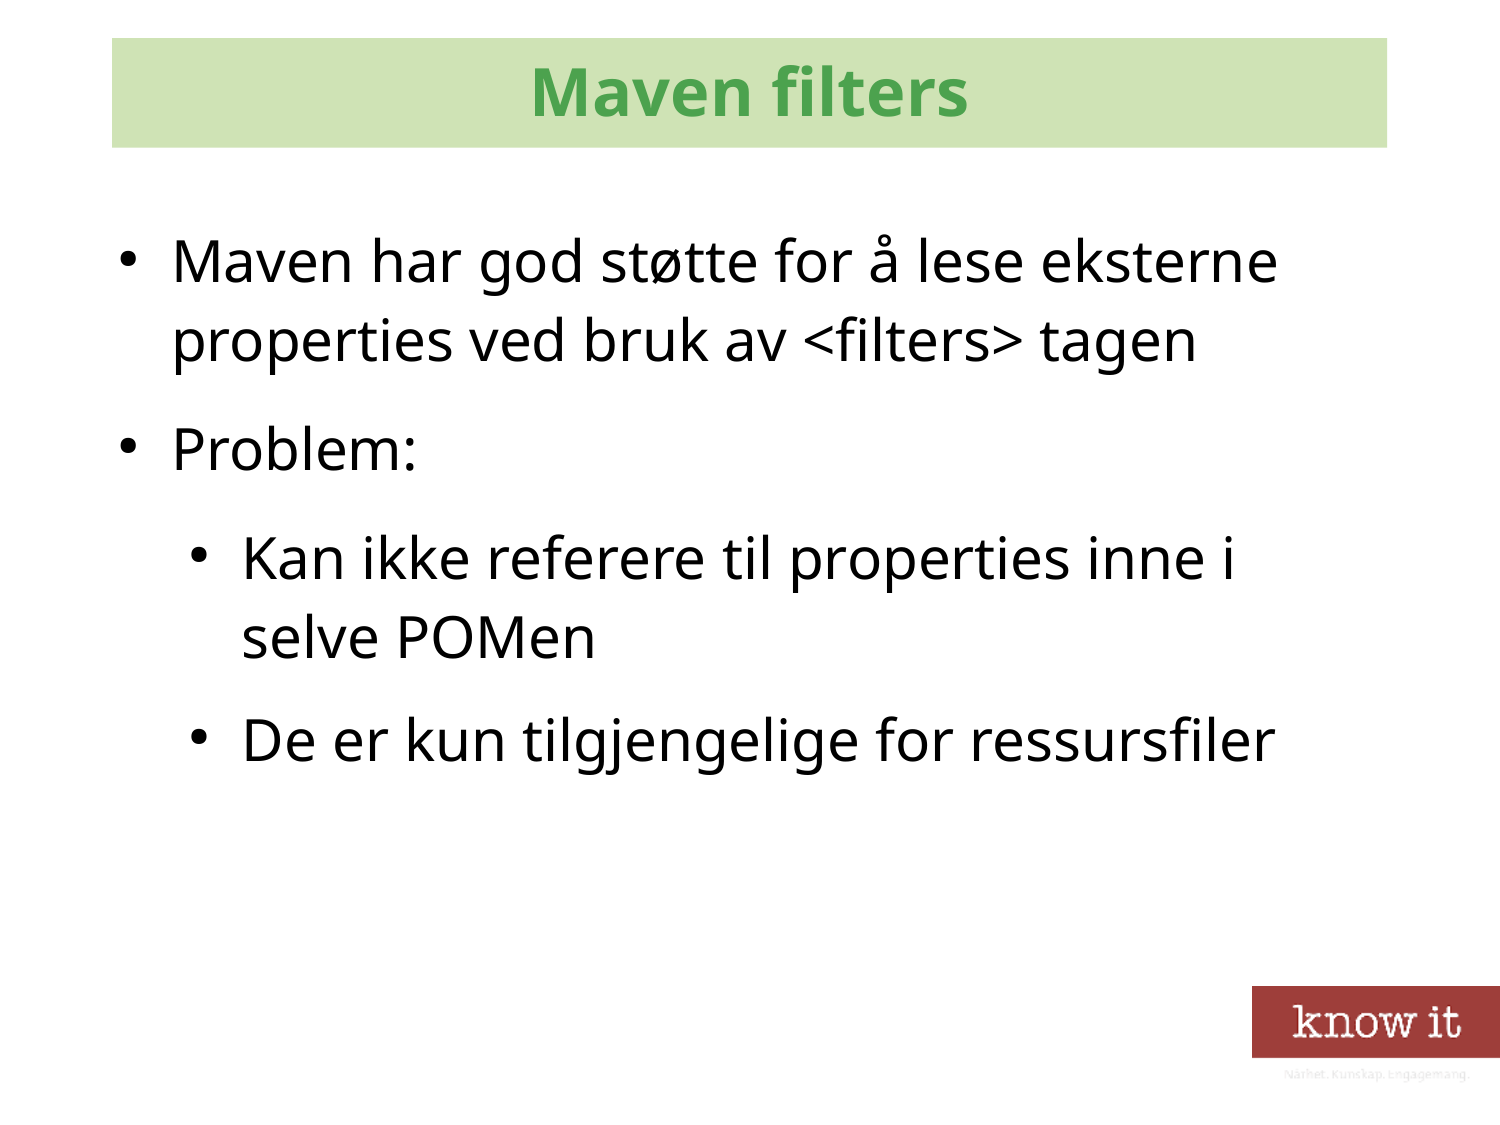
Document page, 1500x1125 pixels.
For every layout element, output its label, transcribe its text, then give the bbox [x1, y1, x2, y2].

picture [1252, 986, 1500, 1058]
text_box Maven filters [112, 38, 1388, 148]
list Maven har god støtte for å lese eksterne properties ved bruk av <filters> tagen Problem: Kan ikke referere til properties inne i selve POMen De er kun tilgjengelige for ressursfiler [100, 220, 1360, 935]
